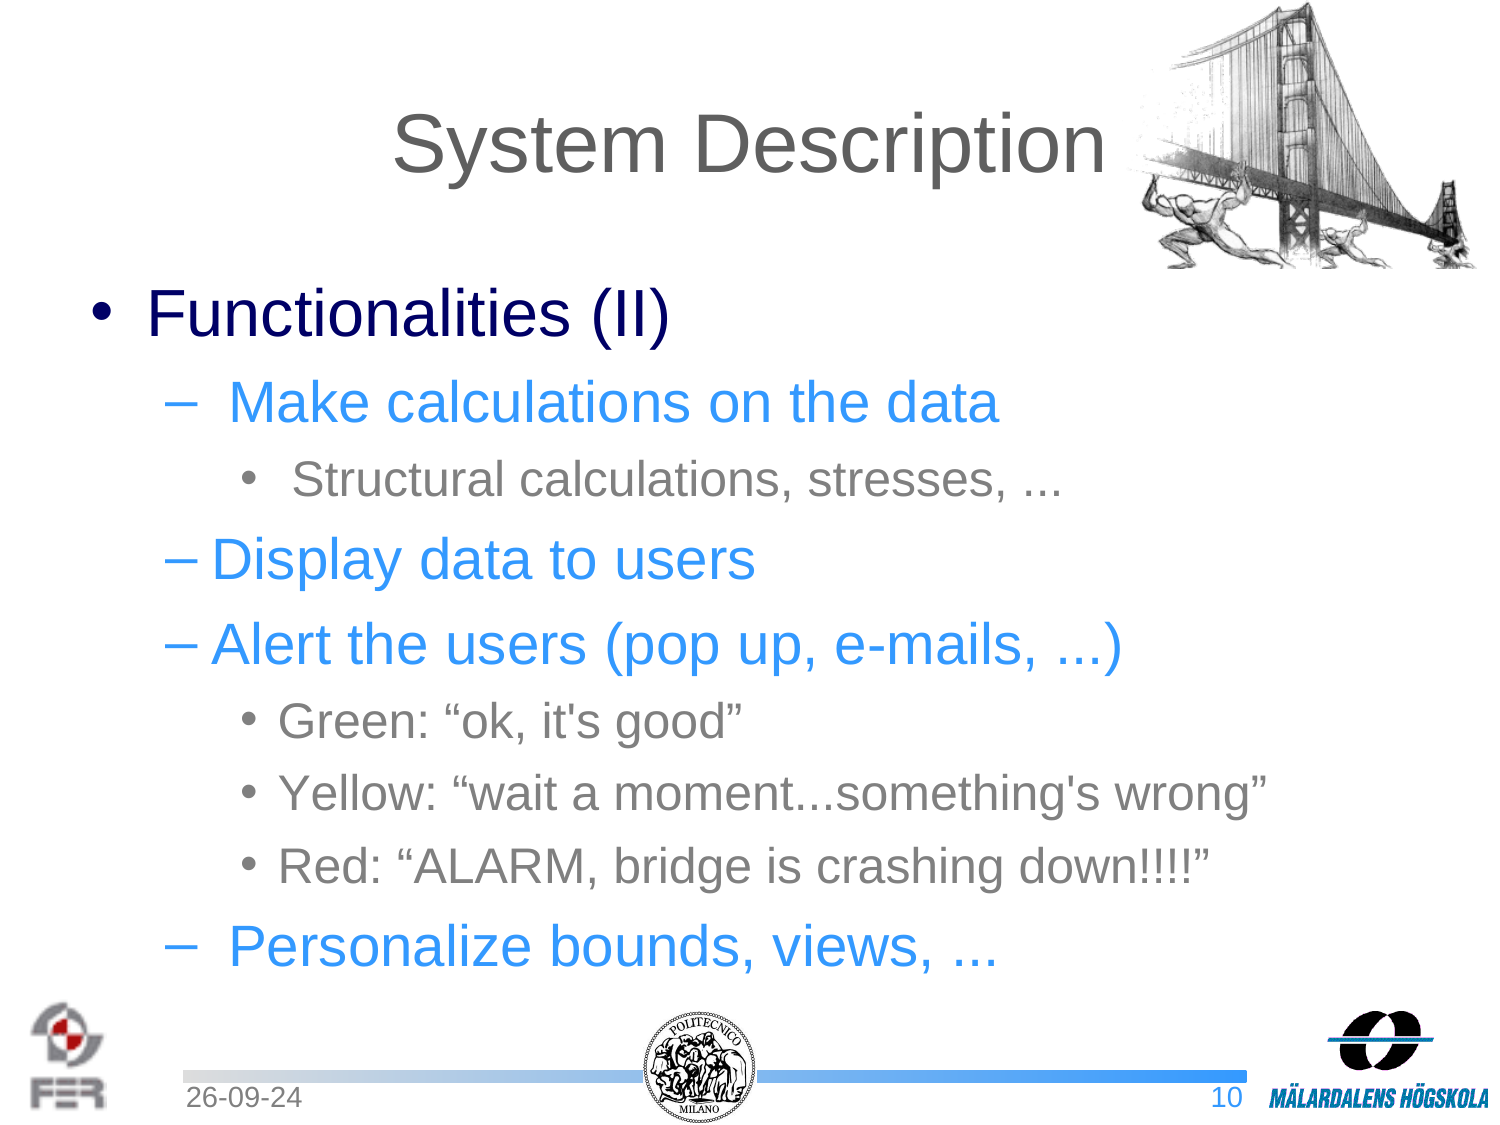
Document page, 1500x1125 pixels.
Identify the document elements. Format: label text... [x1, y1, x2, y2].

picture [29, 987, 107, 1125]
text_box <numero> [1186, 1070, 1258, 1114]
picture [1435, 1096, 1441, 1104]
title System Description [75, 45, 1122, 233]
text_box 13-10-23 [171, 1070, 396, 1114]
picture [1368, 1093, 1374, 1104]
picture [1454, 1091, 1459, 1108]
picture [1269, 1011, 1488, 1108]
picture [643, 1046, 757, 1123]
list Functionalities (II) Make calculations on the data Structural calculations, stresses, ... Display data to users Alert the users (pop up, e-mails, ...) Green: “ok, it's good” Yellow: “wait a moment...something's wrong” Red: “ALARM, bridge is crashing down!!!!” Personalize bounds, views, ... [75, 262, 1426, 1046]
picture [1122, 0, 1477, 269]
